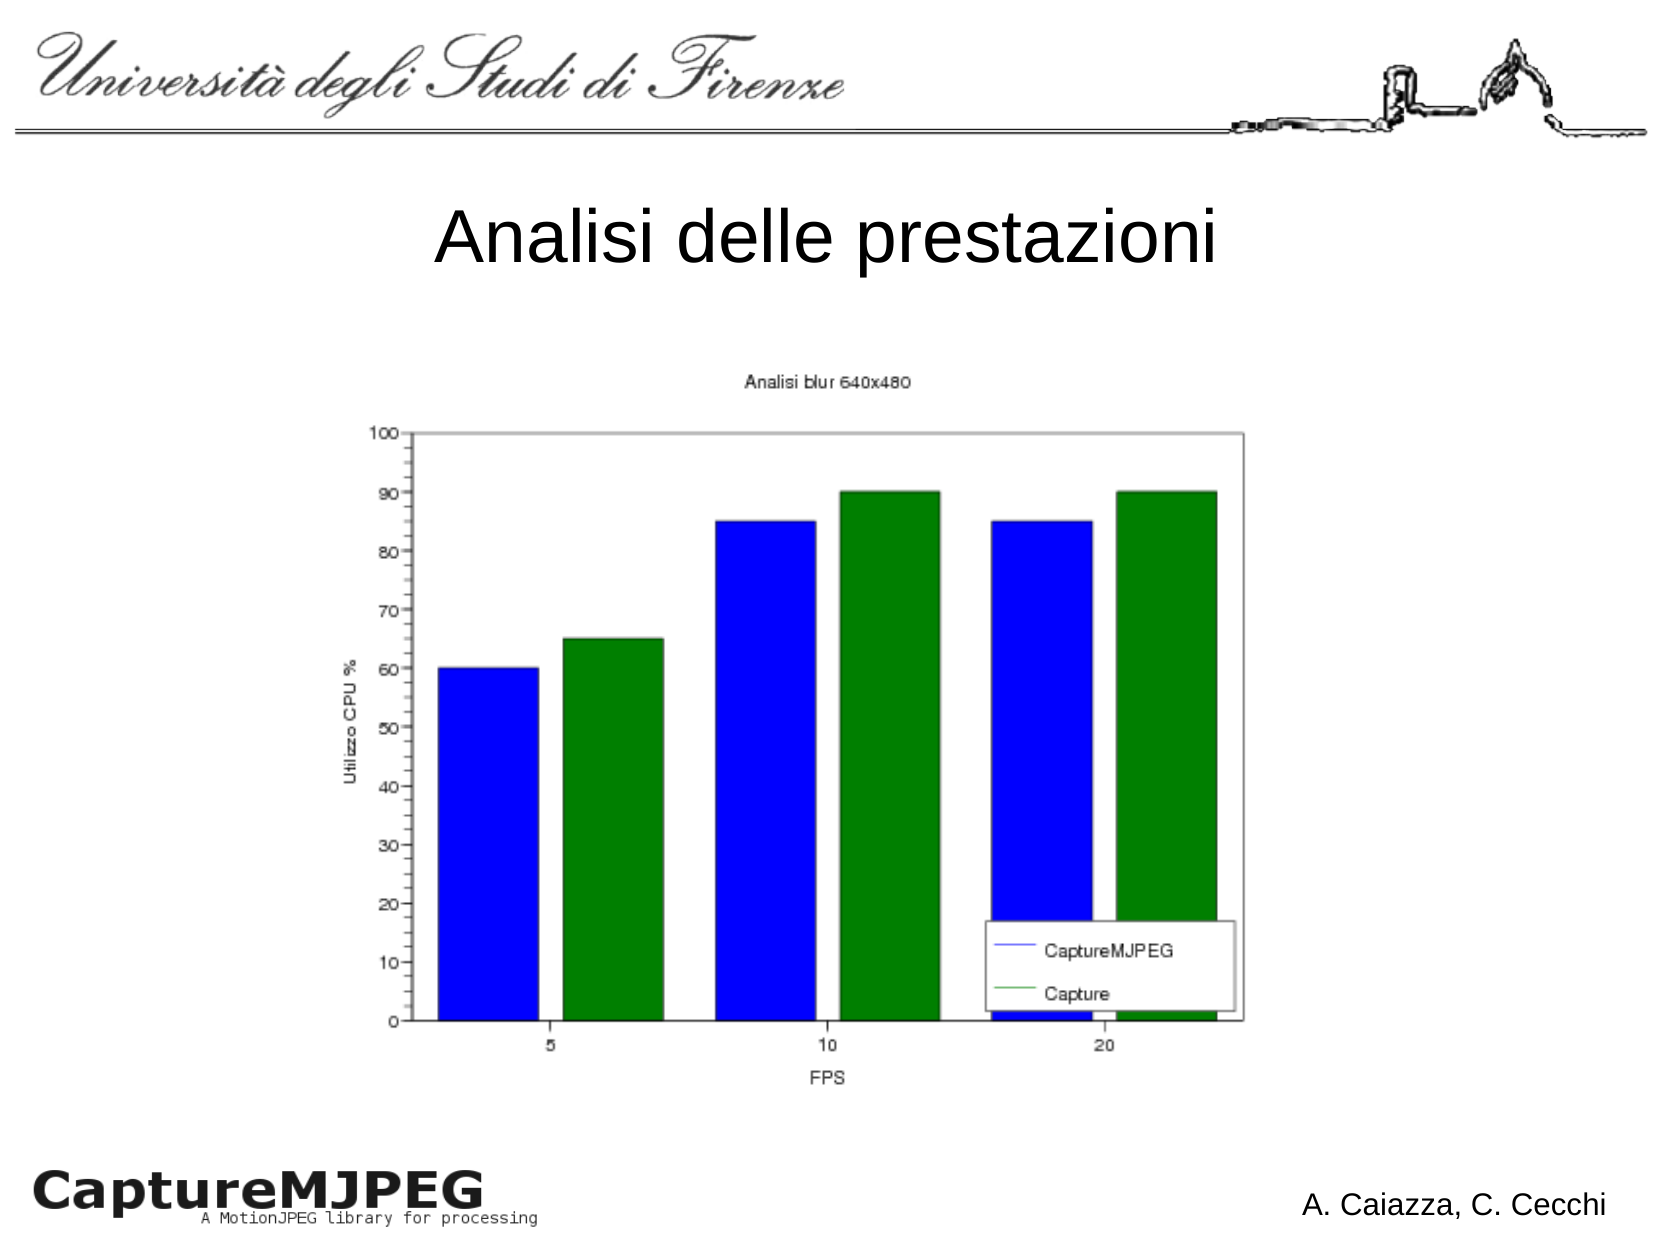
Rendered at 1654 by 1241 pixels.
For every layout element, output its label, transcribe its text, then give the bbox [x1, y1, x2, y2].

picture [274, 336, 1382, 1120]
picture [7, 4, 1654, 147]
title Analisi delle prestazioni [82, 155, 1571, 318]
picture [17, 1159, 550, 1229]
